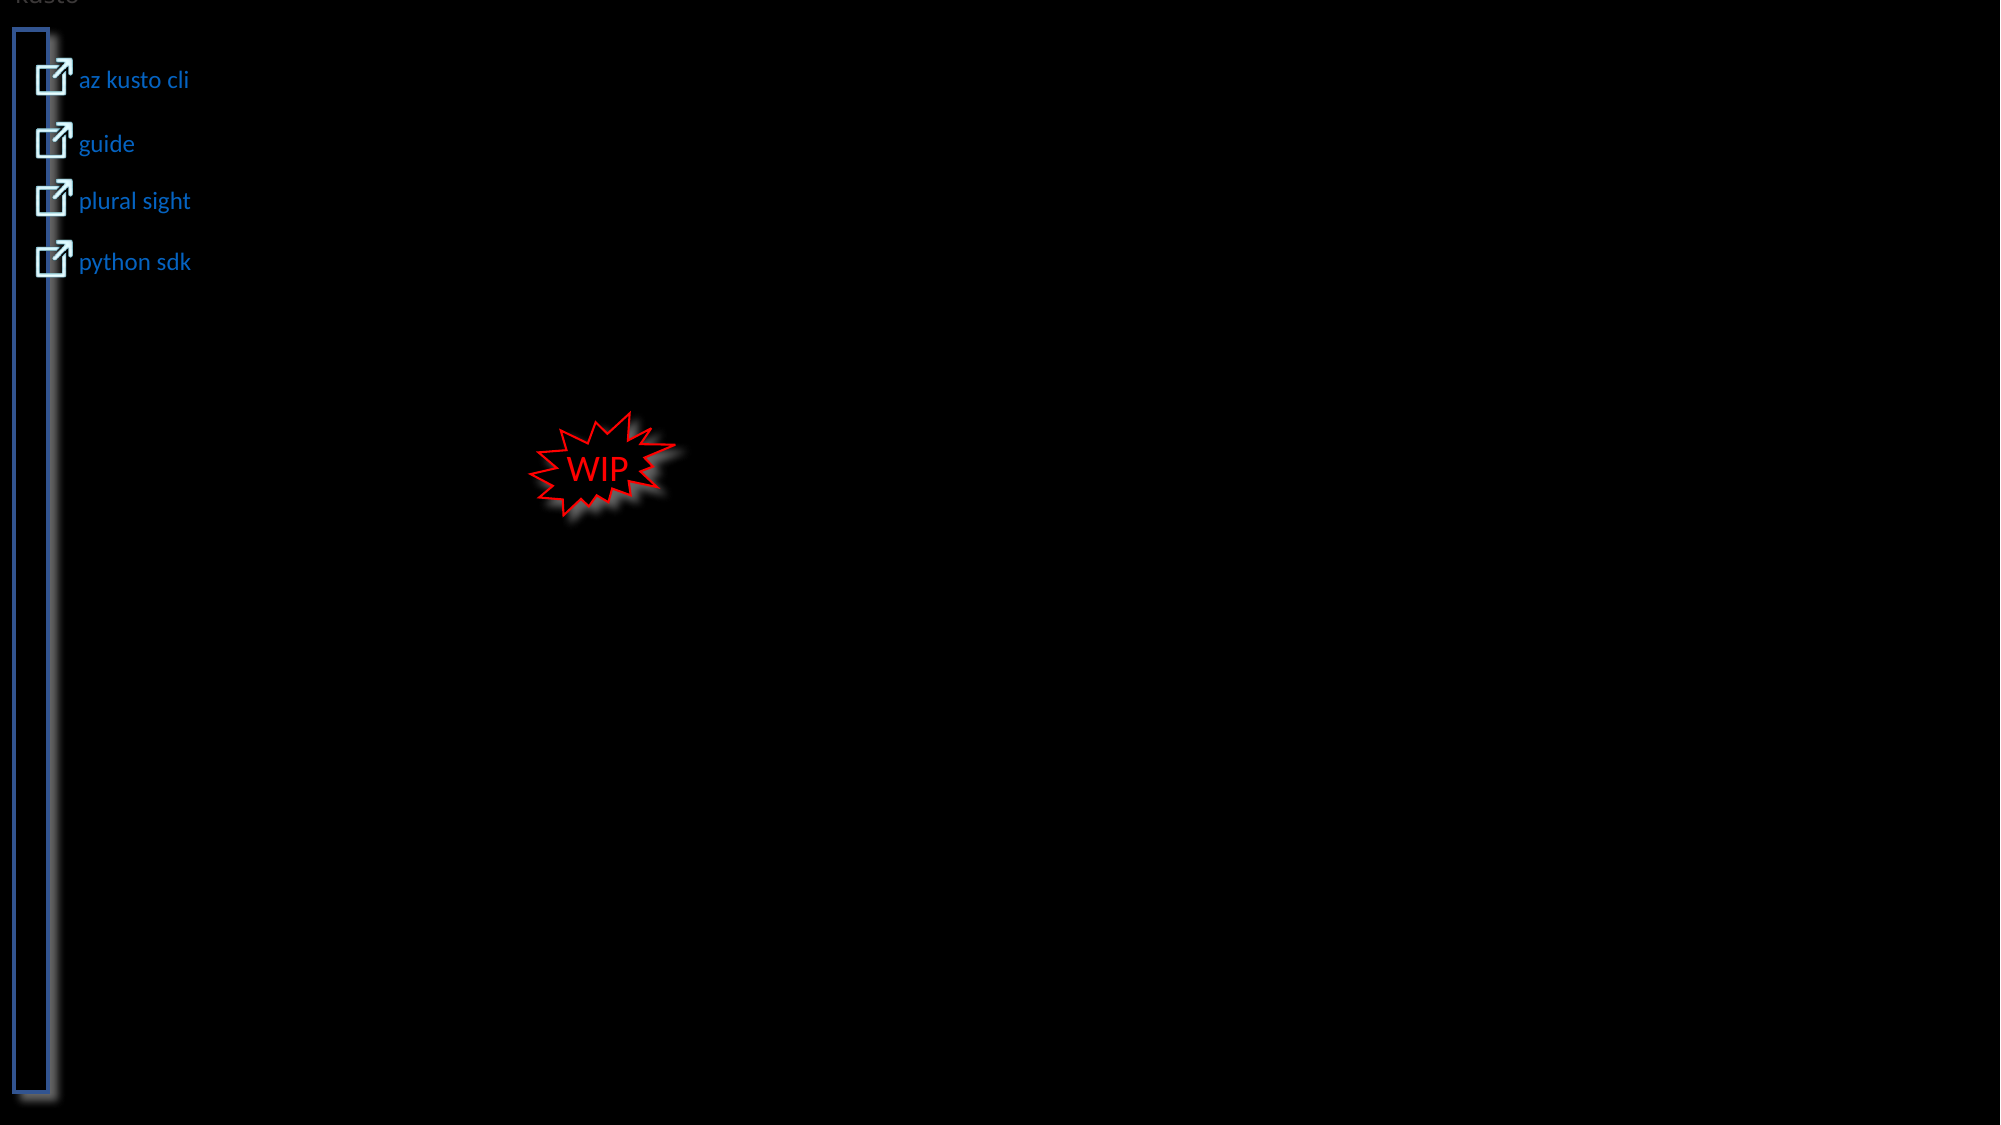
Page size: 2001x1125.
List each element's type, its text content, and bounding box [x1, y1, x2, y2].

text_box az kusto cli [63, 56, 205, 101]
picture [31, 53, 77, 100]
text_box python sdk [63, 237, 207, 283]
text_box guide [63, 119, 151, 165]
text_box WIP [530, 413, 676, 516]
picture [31, 235, 77, 282]
picture [31, 117, 77, 163]
picture [31, 174, 77, 221]
text_box plural sight [63, 177, 207, 222]
title 3. kusto [0, 0, 110, 1125]
